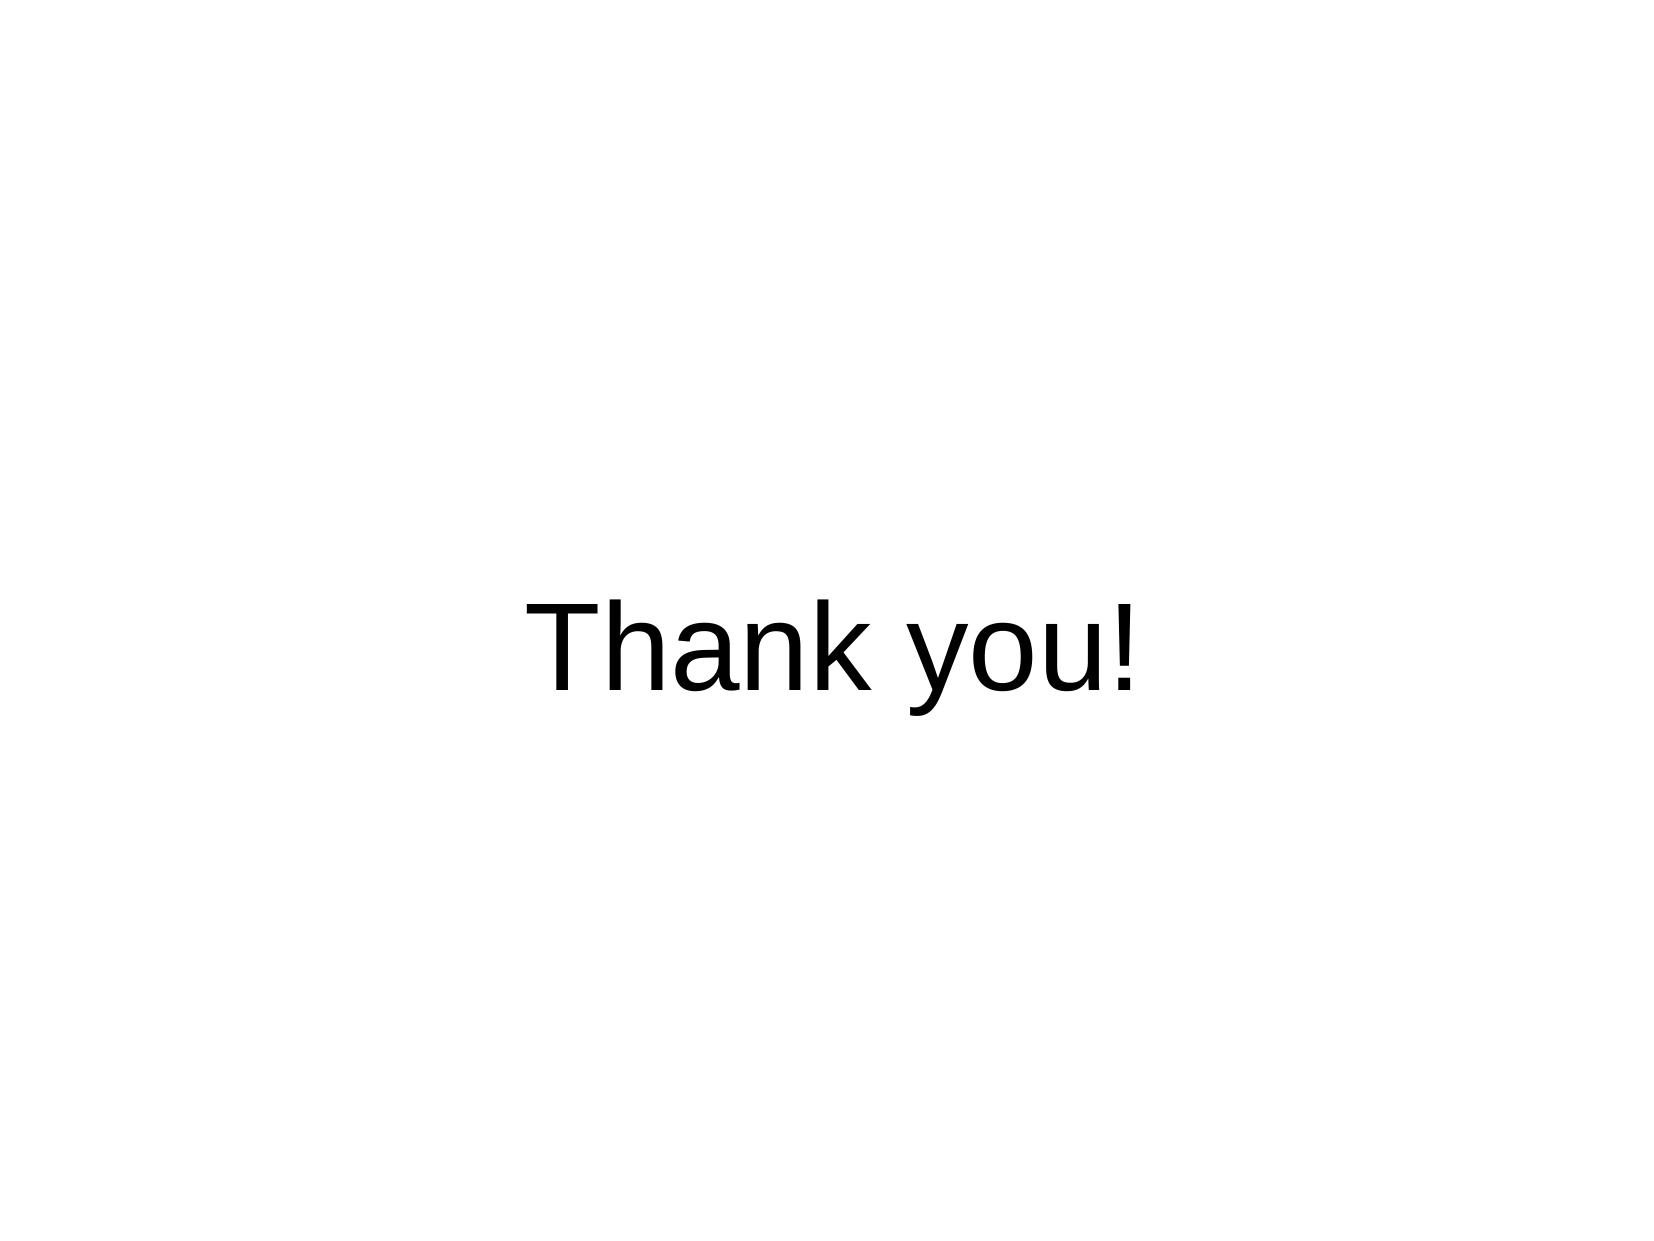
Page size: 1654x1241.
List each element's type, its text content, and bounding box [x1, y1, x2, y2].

text_box Thank you! [510, 570, 1231, 781]
